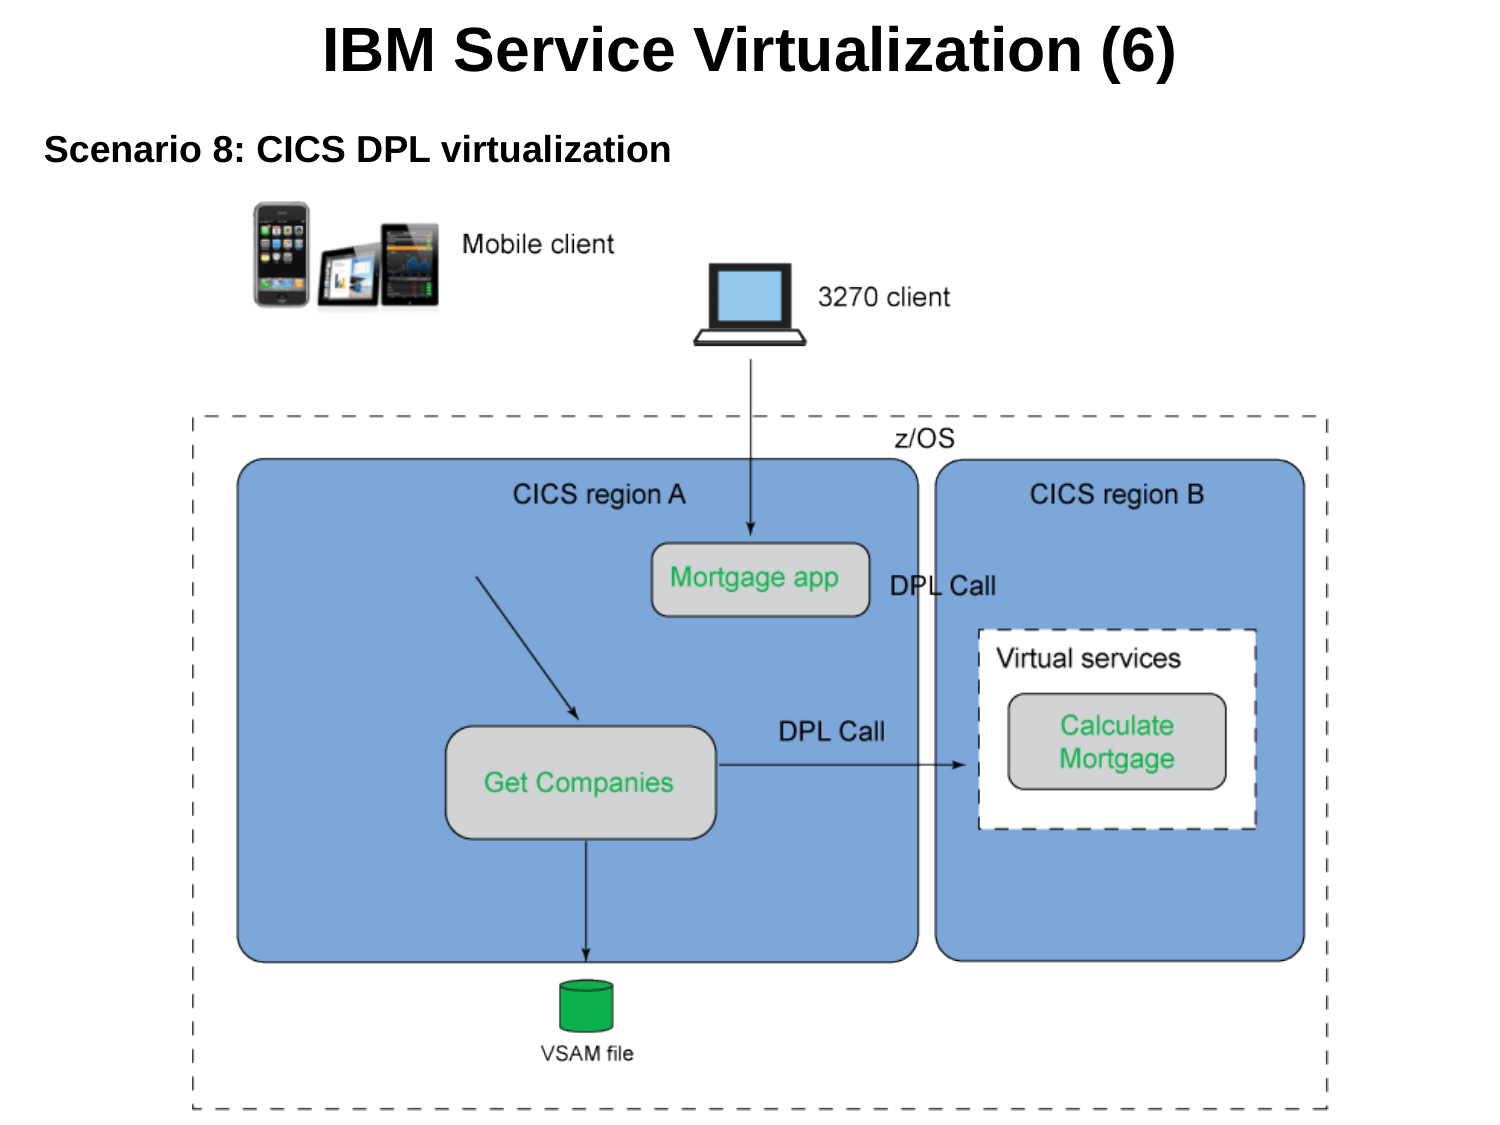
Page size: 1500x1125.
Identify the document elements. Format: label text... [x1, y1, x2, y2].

picture [192, 191, 1329, 1111]
text_box IBM Service Virtualization (6) [0, 0, 1500, 104]
text_box Scenario 8: CICS DPL virtualization [28, 103, 1452, 192]
